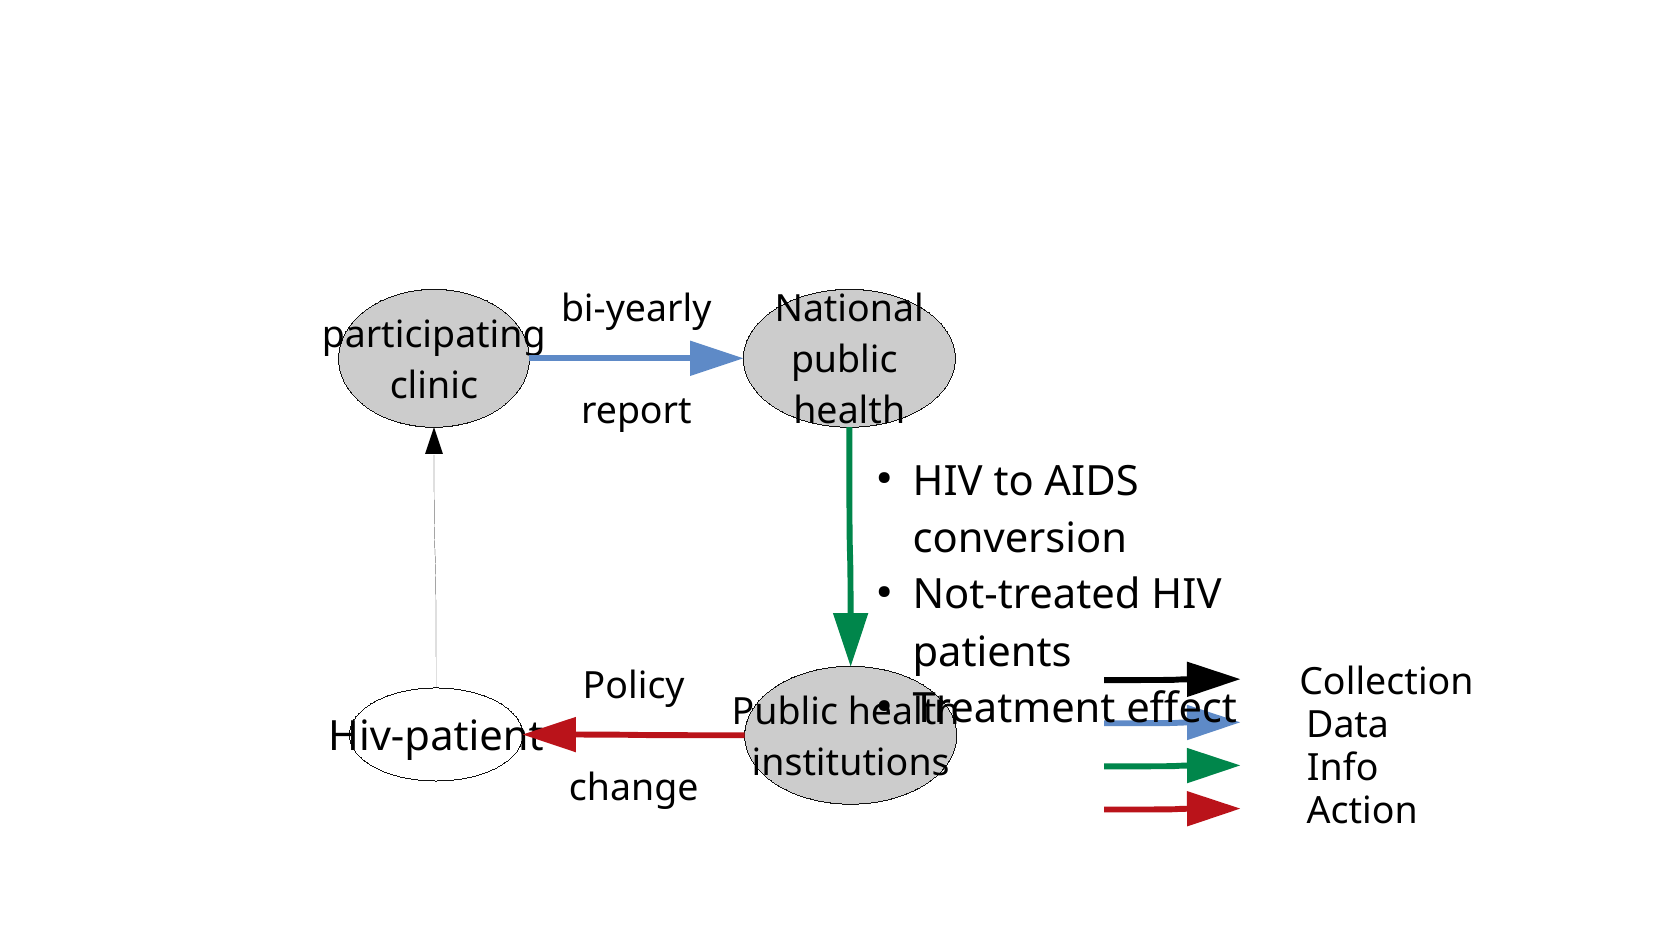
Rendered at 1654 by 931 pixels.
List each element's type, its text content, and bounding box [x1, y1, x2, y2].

text_box participating clinic [338, 289, 530, 428]
text_box National public health [743, 289, 956, 428]
text_box HIV to AIDS conversion Not-treated HIV patients Treatment effect [862, 442, 1278, 625]
text_box Hiv-patient [353, 687, 523, 782]
text_box Public health institutions [744, 666, 957, 805]
